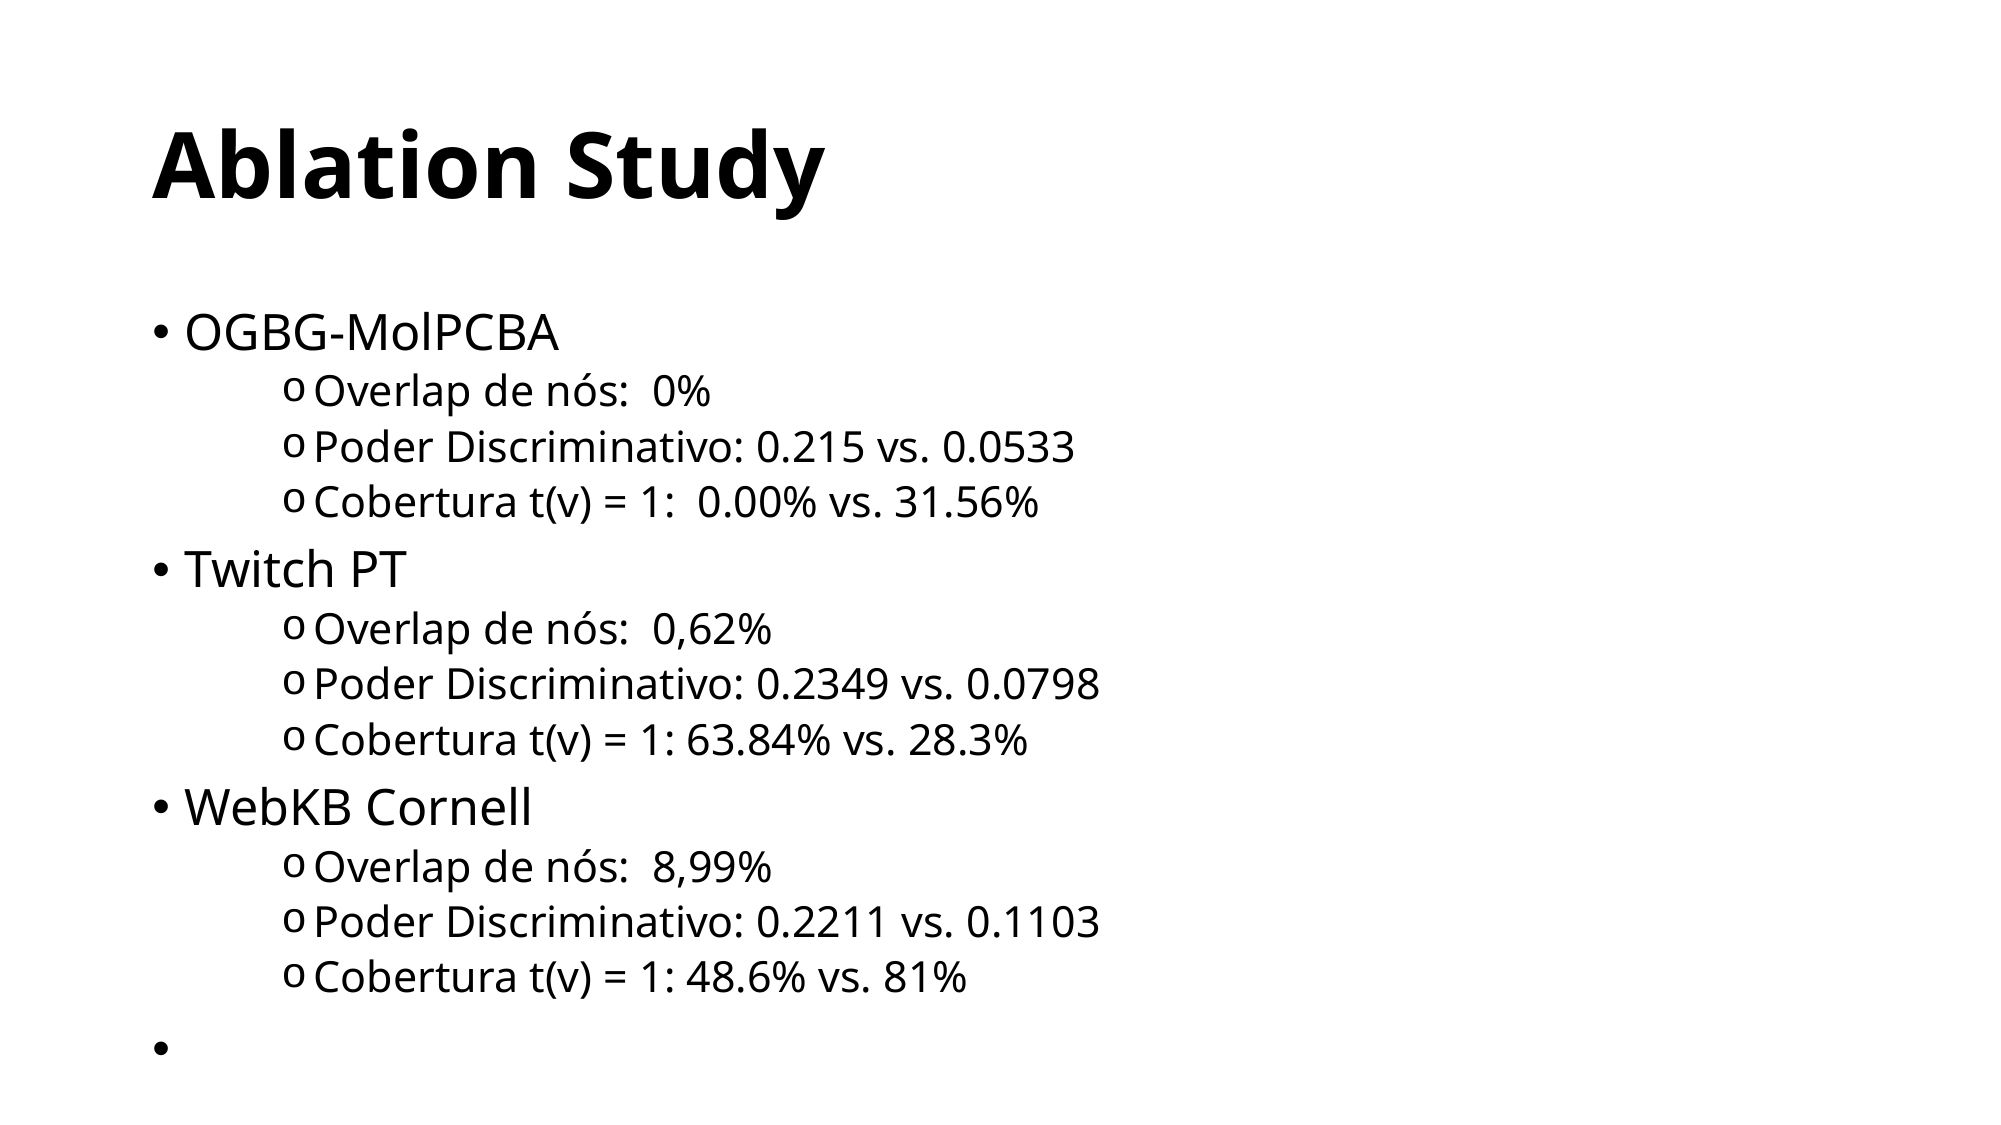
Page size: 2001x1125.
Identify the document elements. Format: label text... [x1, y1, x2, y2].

title Ablation Study [137, 59, 1863, 278]
list OGBG-MolPCBA Overlap de nós: 0% Poder Discriminativo: 0.215 vs. 0.0533 Cobertura t(v) = 1: 0.00% vs. 31.56% Twitch PT Overlap de nós: 0,62% Poder Discriminativo: 0.2349 vs. 0.0798 Cobertura t(v) = 1: 63.84% vs. 28.3% WebKB Cornell Overlap de nós: 8,99% Poder Discriminativo: 0.2211 vs. 0.1103 Cobertura t(v) = 1: 48.6% vs. 81% [137, 299, 1863, 1014]
